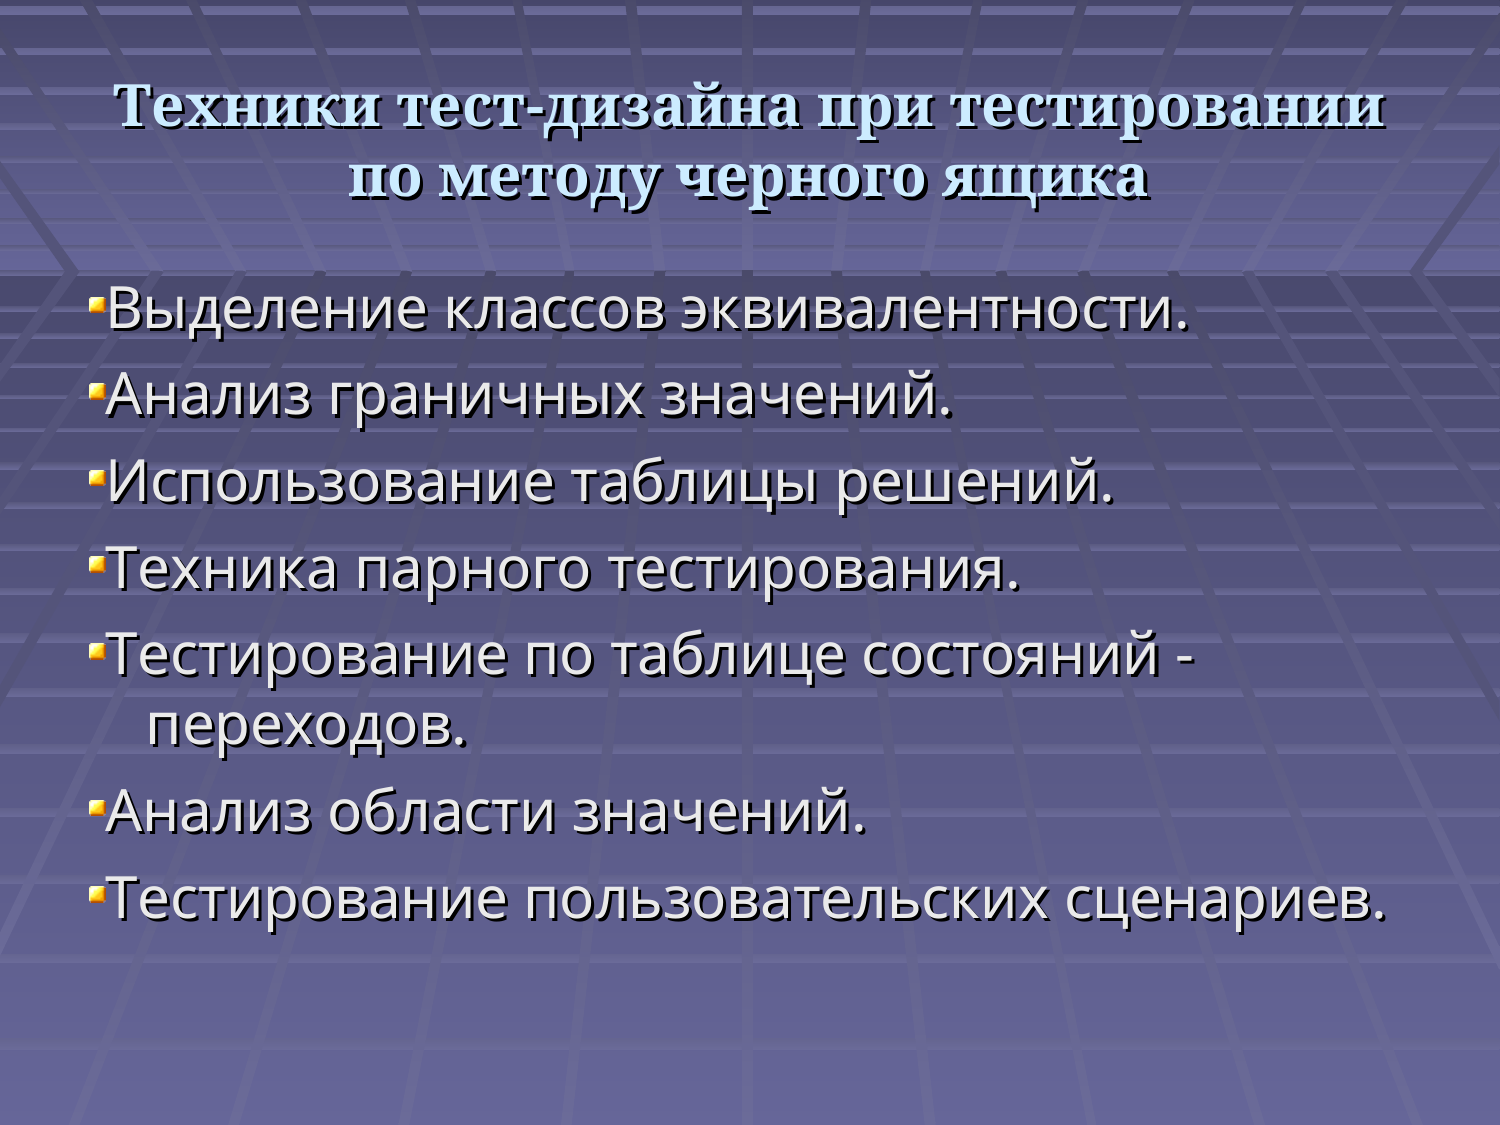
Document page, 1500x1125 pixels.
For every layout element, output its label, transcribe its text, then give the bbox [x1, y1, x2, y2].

title Техники тест-дизайна при тестировании по методу черного ящика [74, 20, 1424, 257]
list Выделение классов эквивалентности. Анализ граничных значений. Использование таблицы решений. Техника парного тестирования. Тестирование по таблице состояний - переходов. Анализ области значений. Тестирование пользовательских сценариев. [74, 262, 1424, 1005]
